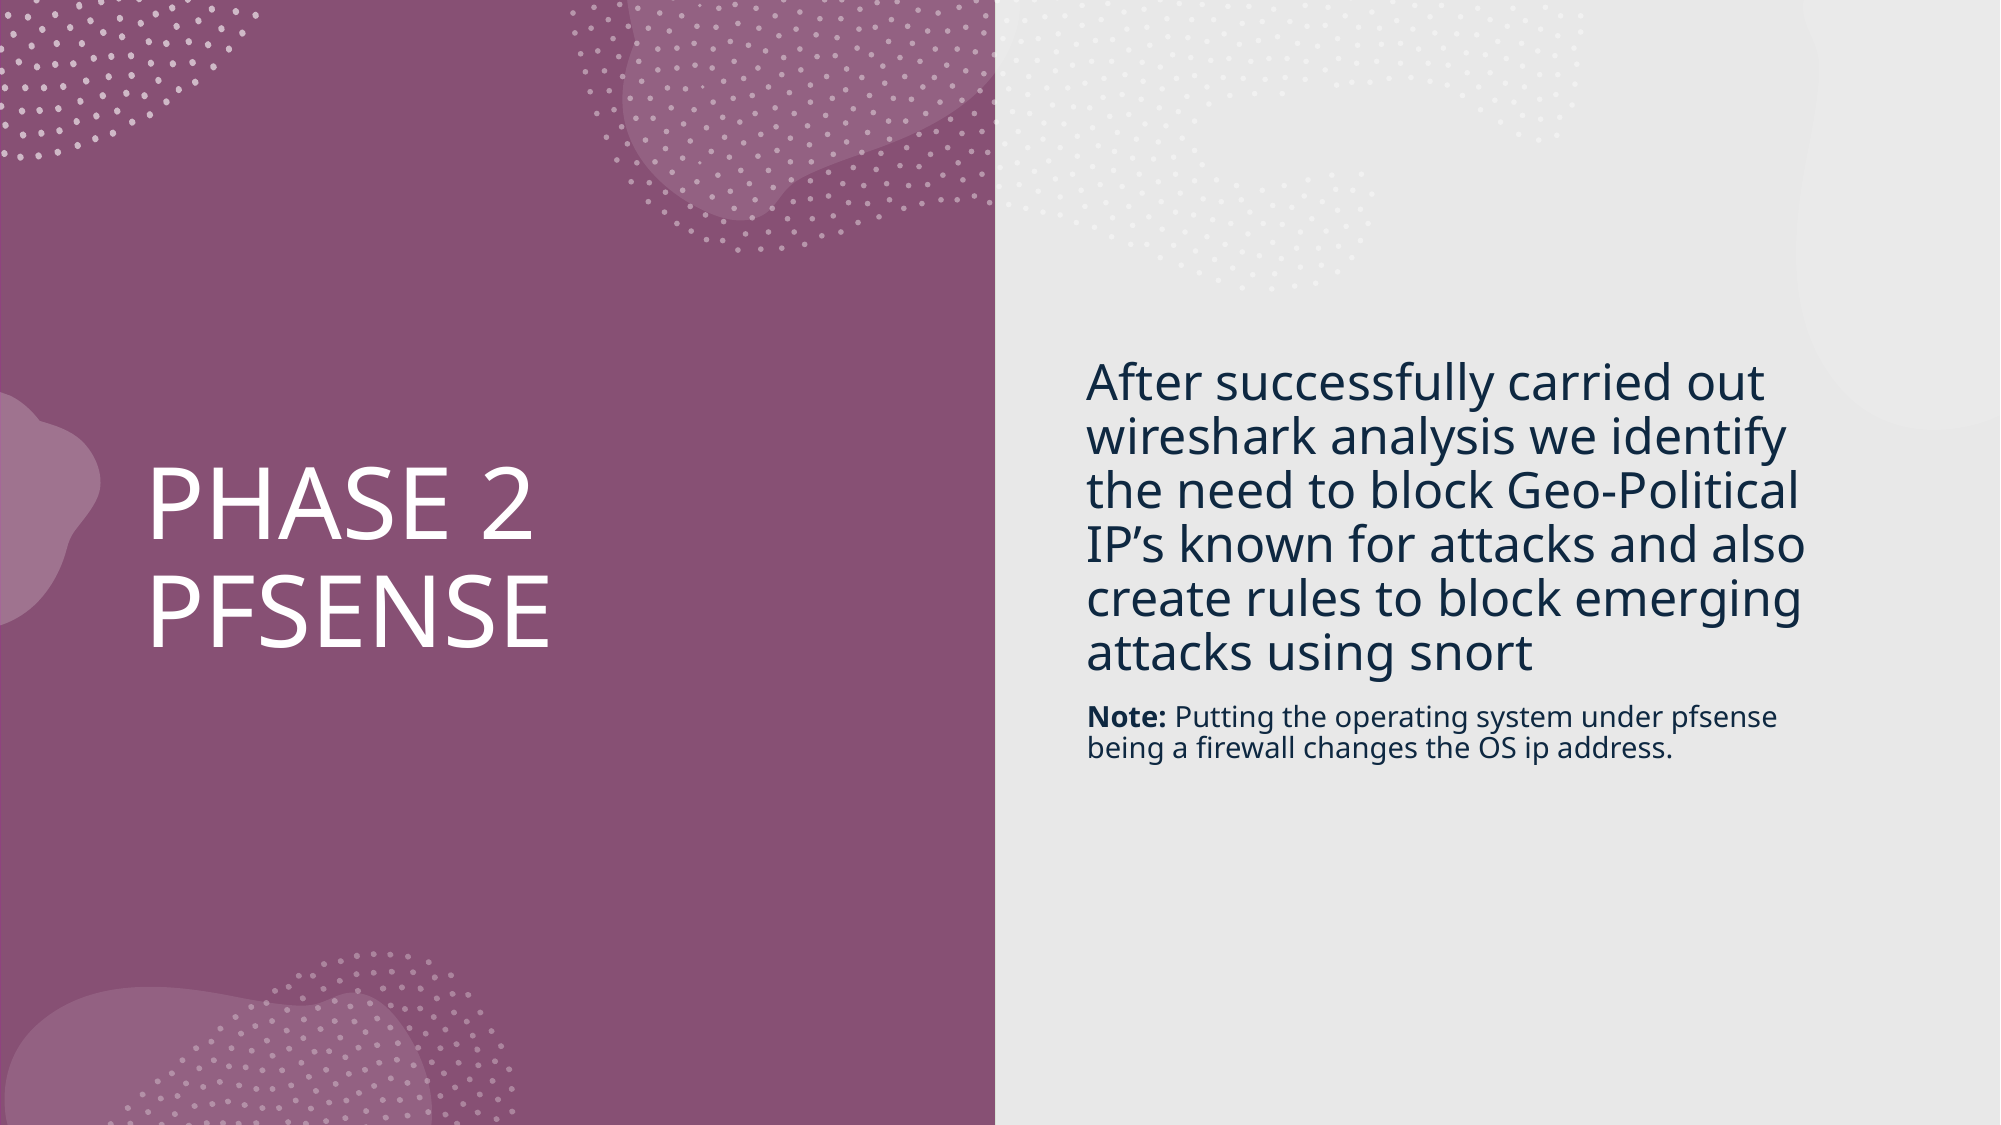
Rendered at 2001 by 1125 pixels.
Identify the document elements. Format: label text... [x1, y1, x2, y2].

subtitle After successfully carried out wireshark analysis we identify the need to block Geo-Political IP’s known for attacks and also create rules to block emerging attacks using snort Note: Putting the operating system under pfsense being a firewall changes the OS ip address. [1071, 138, 1871, 984]
text_box [0, 0, 2000, 1125]
title PHASE 2 PFSENSE [129, 138, 930, 984]
